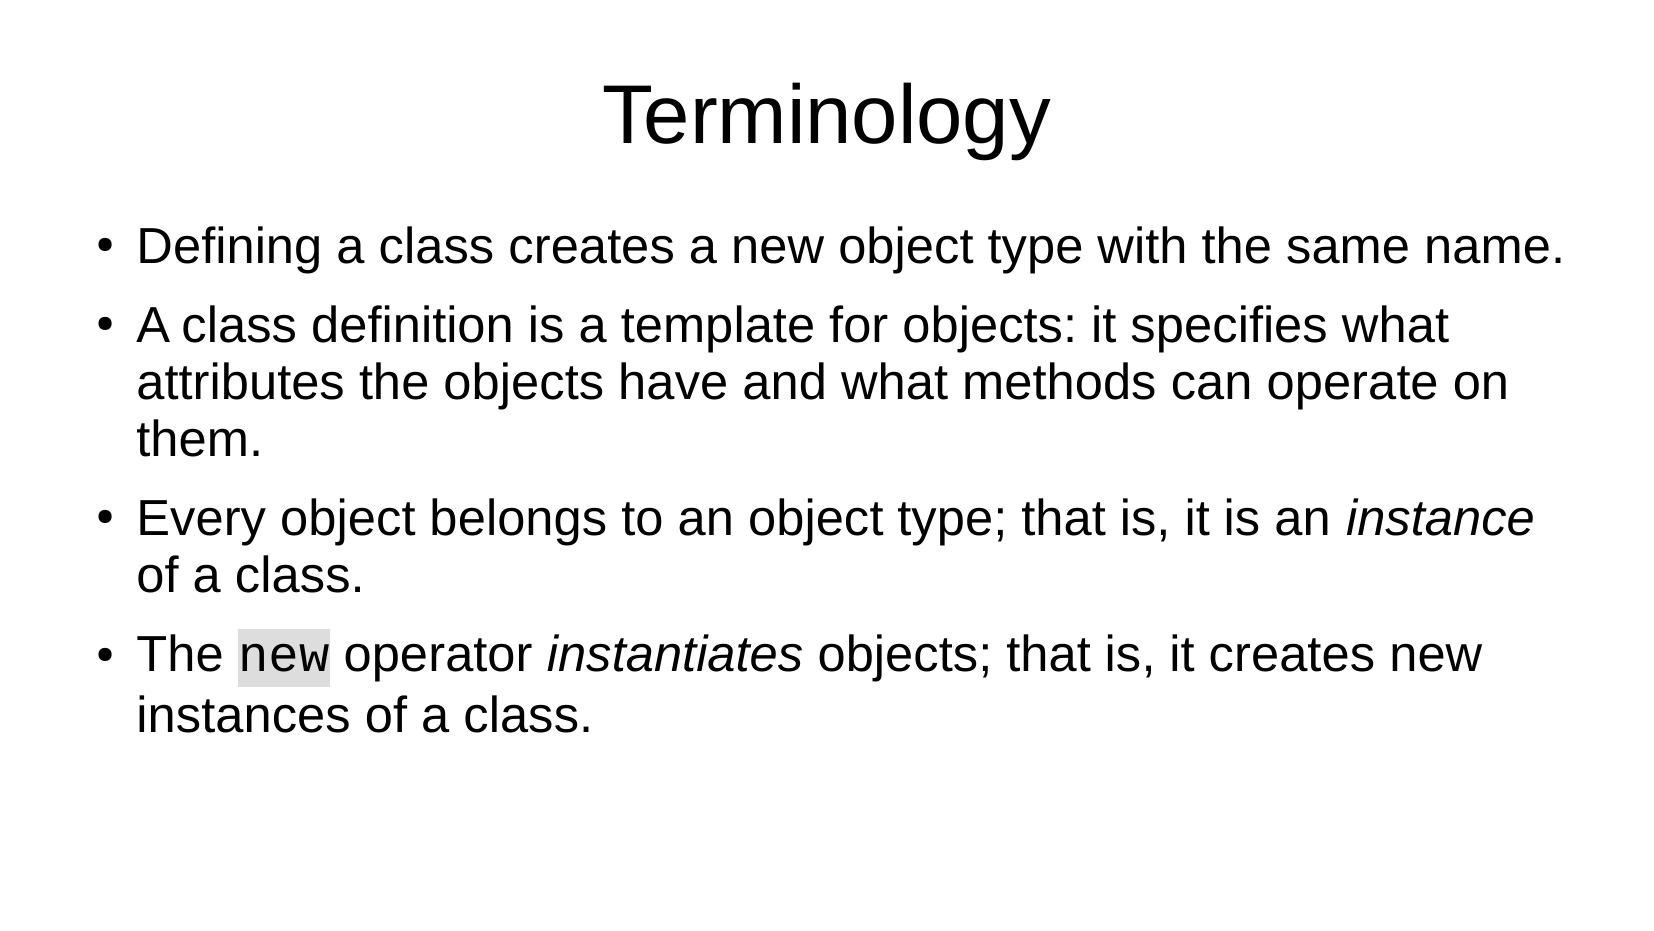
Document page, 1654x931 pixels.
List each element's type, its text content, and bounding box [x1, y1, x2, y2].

list Defining a class creates a new object type with the same name. A class definition is a template for objects: it specifies what attributes the objects have and what methods can operate on them. Every object belongs to an object type; that is, it is an instance of a class. The new operator instantiates objects; that is, it creates new instances of a class. [82, 217, 1571, 758]
title Terminology [82, 37, 1571, 193]
